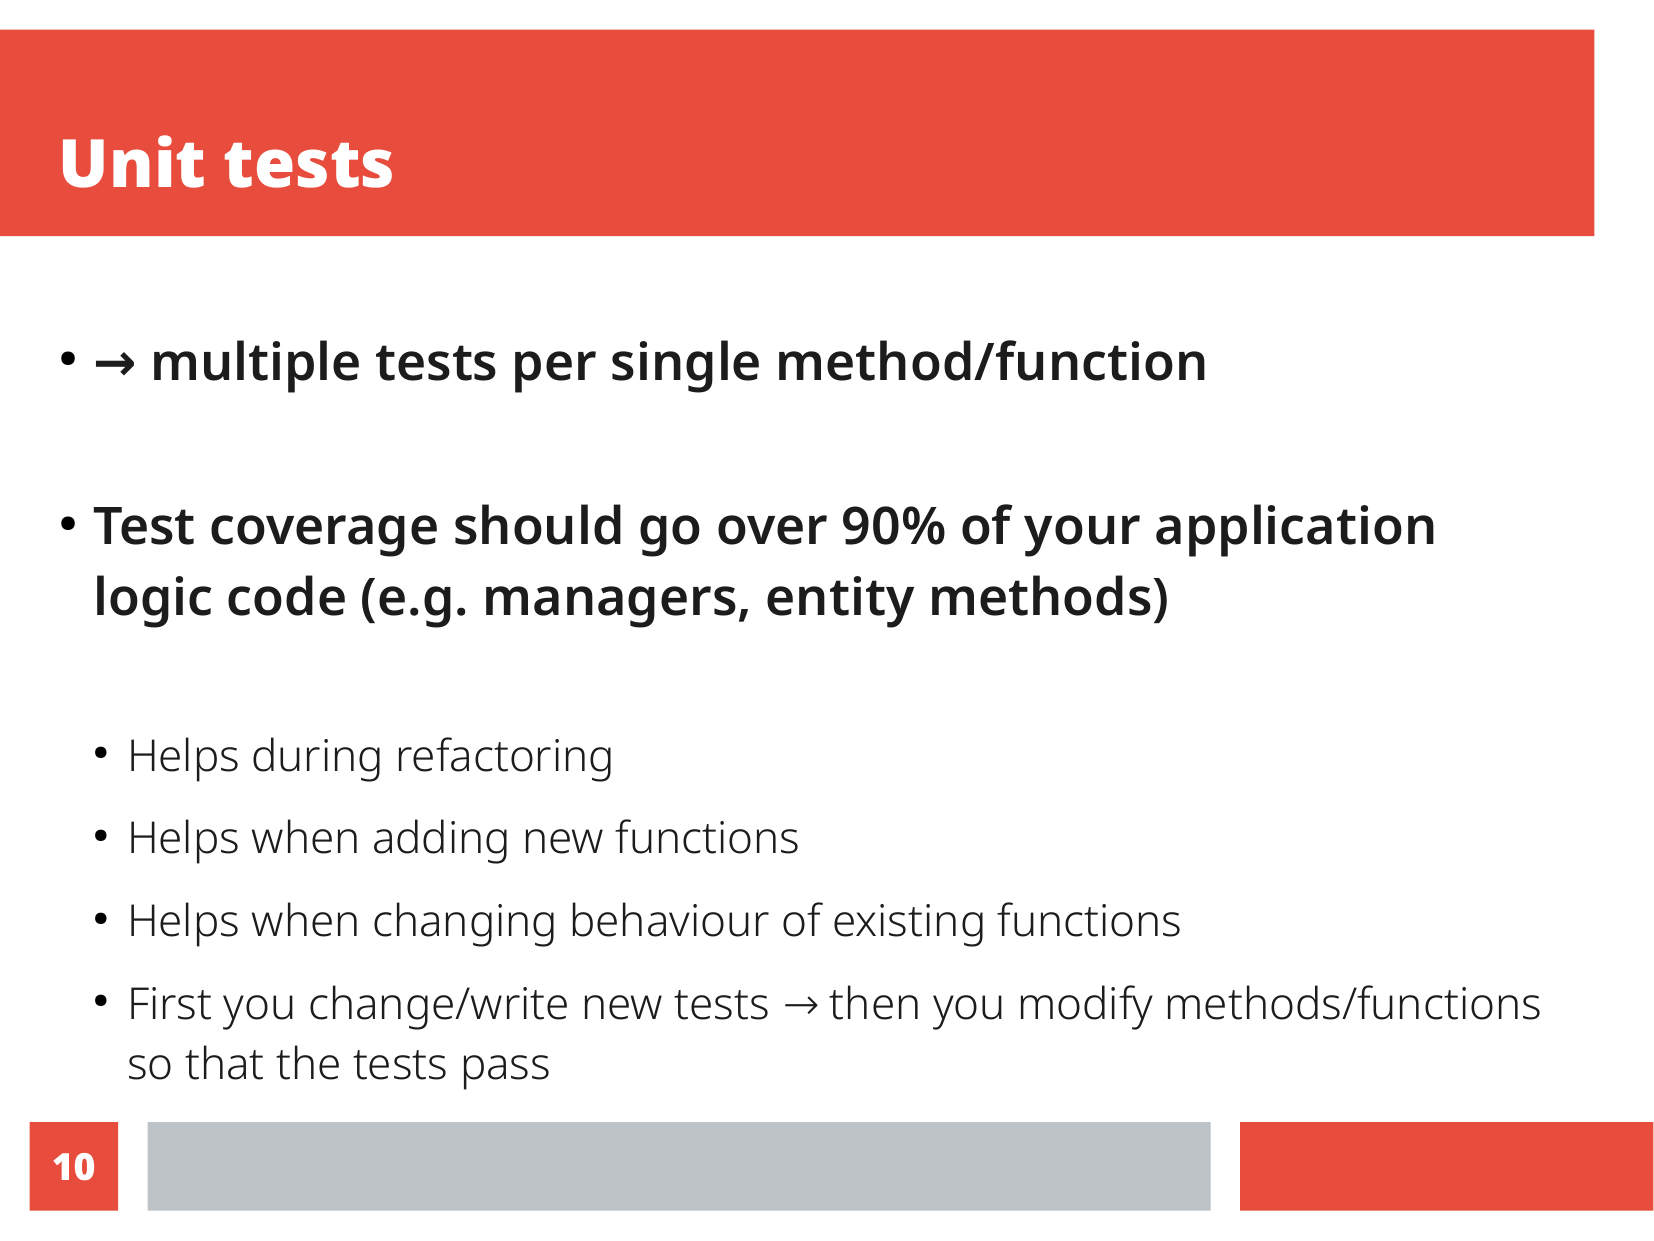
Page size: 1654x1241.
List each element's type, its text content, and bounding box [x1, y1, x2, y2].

list → multiple tests per single method/function Test coverage should go over 90% of your application logic code (e.g. managers, entity methods) Helps during refactoring Helps when adding new functions Helps when changing behaviour of existing functions First you change/write new tests → then you modify methods/functions so that the tests pass [59, 324, 1565, 1093]
title Unit tests [59, 59, 1595, 207]
